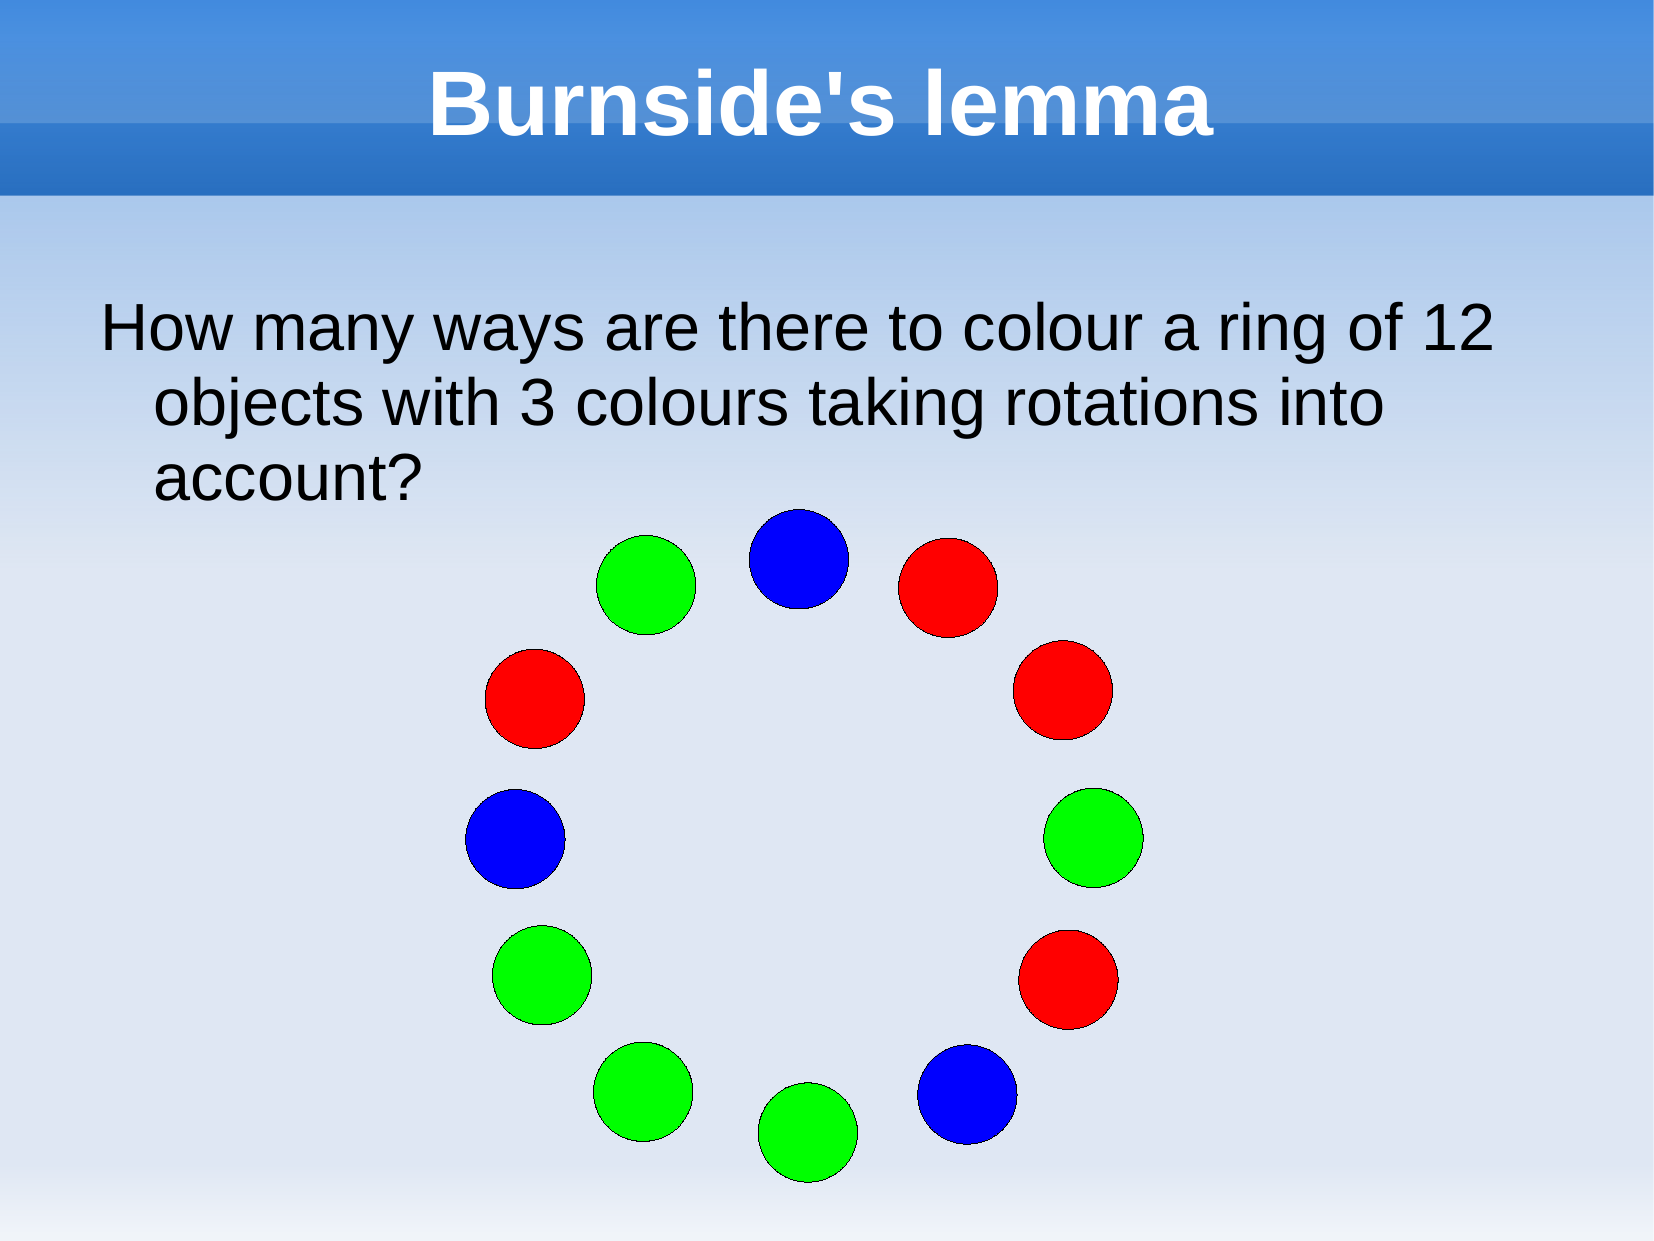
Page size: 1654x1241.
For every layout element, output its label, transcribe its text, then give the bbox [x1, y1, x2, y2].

text_box [465, 789, 566, 889]
text_box [1018, 930, 1119, 1030]
picture [0, 0, 1654, 1241]
text_box [898, 538, 998, 638]
text_box [596, 535, 696, 635]
text_box [1013, 640, 1113, 740]
text_box [593, 1042, 693, 1142]
title Burnside's lemma [76, 0, 1565, 208]
list How many ways are there to colour a ring of 12 objects with 3 colours taking rotations into account? [82, 290, 1571, 1094]
text_box [749, 509, 849, 609]
text_box [758, 1082, 858, 1183]
text_box [917, 1044, 1018, 1145]
text_box [485, 649, 585, 749]
text_box [492, 925, 592, 1025]
text_box [1043, 788, 1144, 888]
